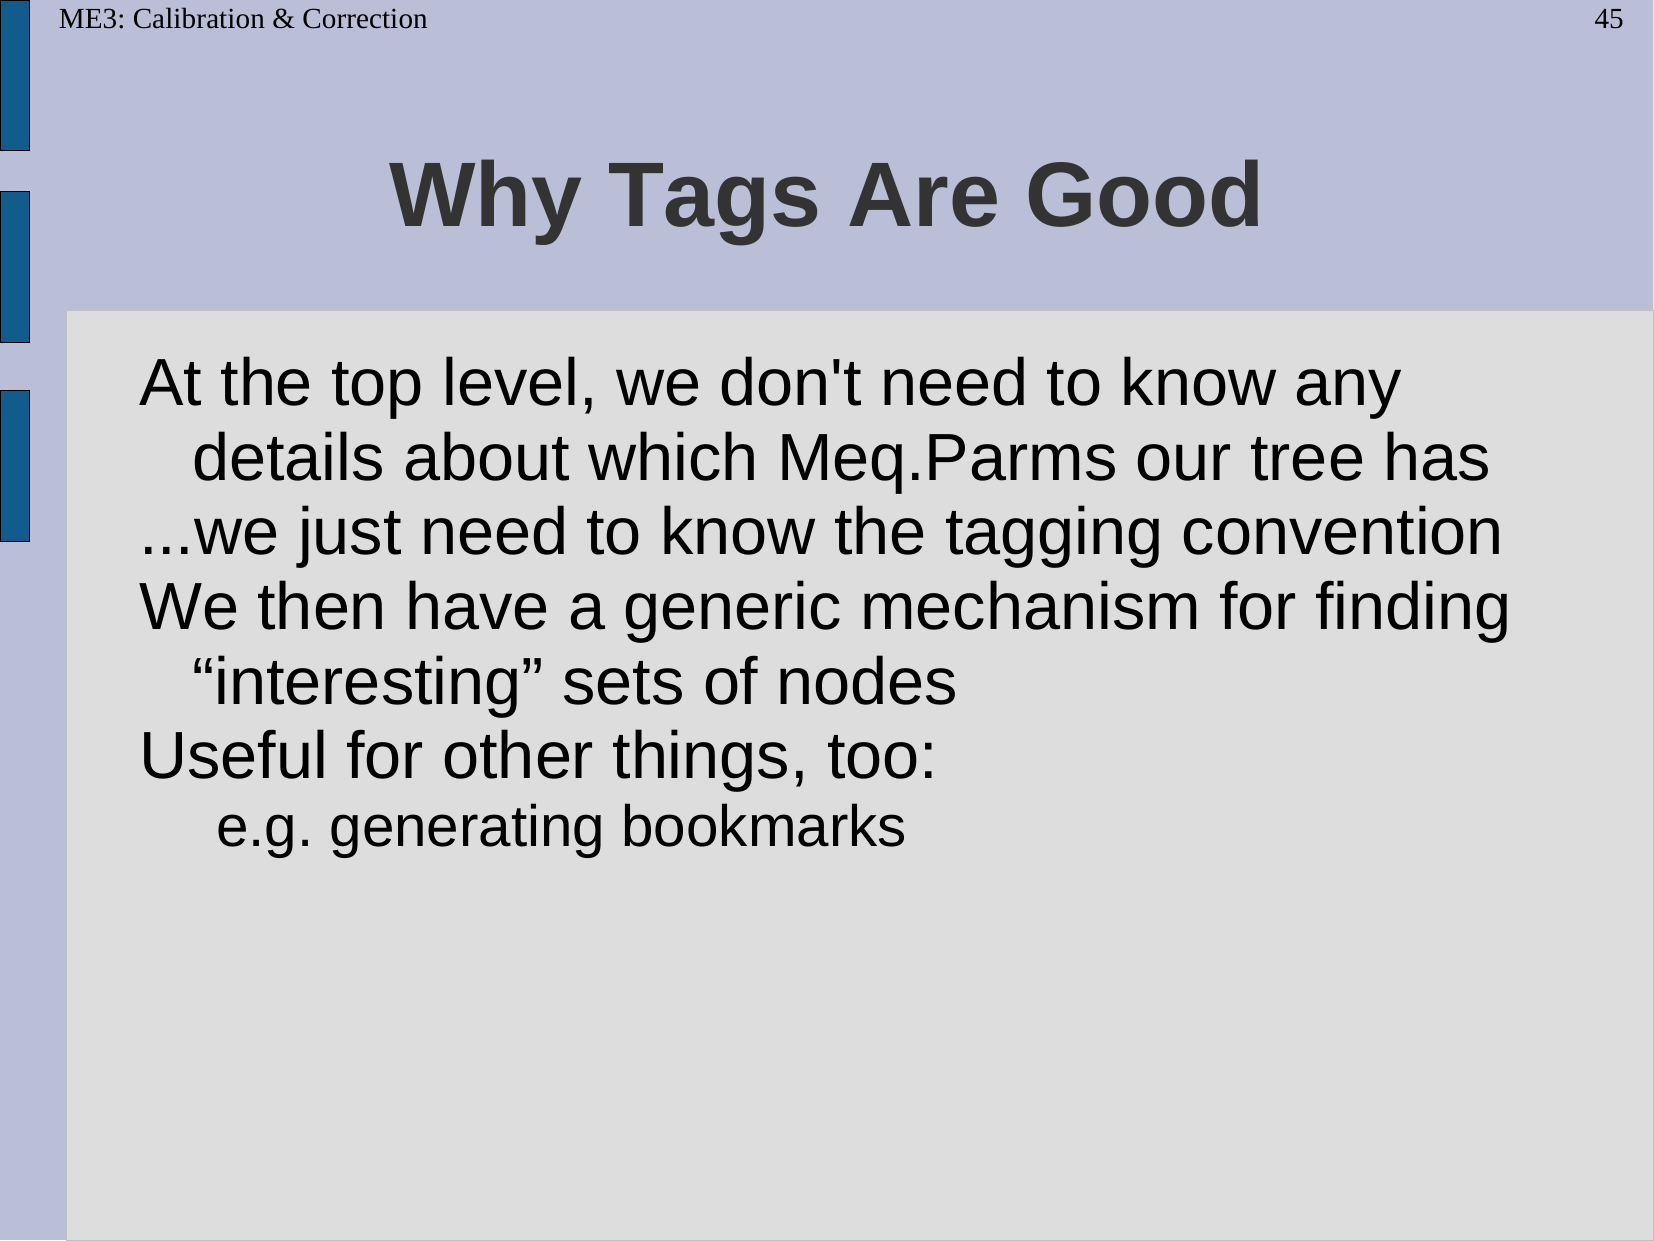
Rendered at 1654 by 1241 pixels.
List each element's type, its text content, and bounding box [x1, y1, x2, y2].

list At the top level, we don't need to know any details about which Meq.Parms our tree has ...we just need to know the tagging convention We then have a generic mechanism for finding “interesting” sets of nodes Useful for other things, too: e.g. generating bookmarks [121, 344, 1534, 1112]
title Why Tags Are Good [121, 98, 1534, 291]
